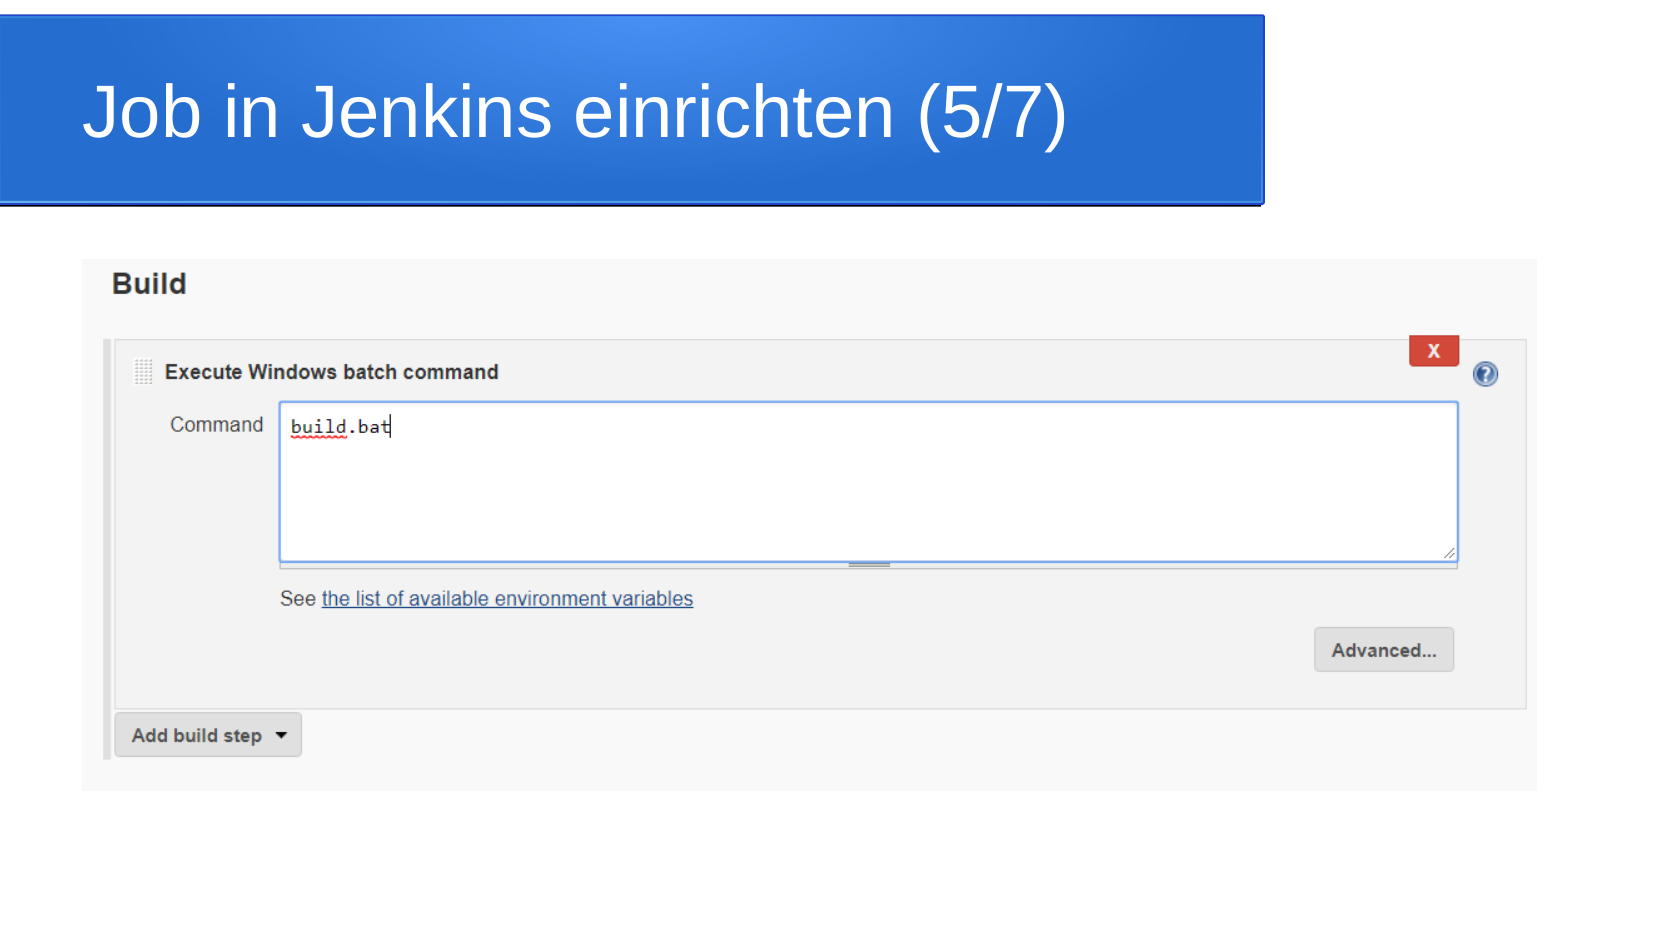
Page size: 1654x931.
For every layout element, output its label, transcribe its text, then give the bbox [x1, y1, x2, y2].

picture [82, 259, 1537, 792]
title Job in Jenkins einrichten (5/7) [82, 35, 1235, 189]
